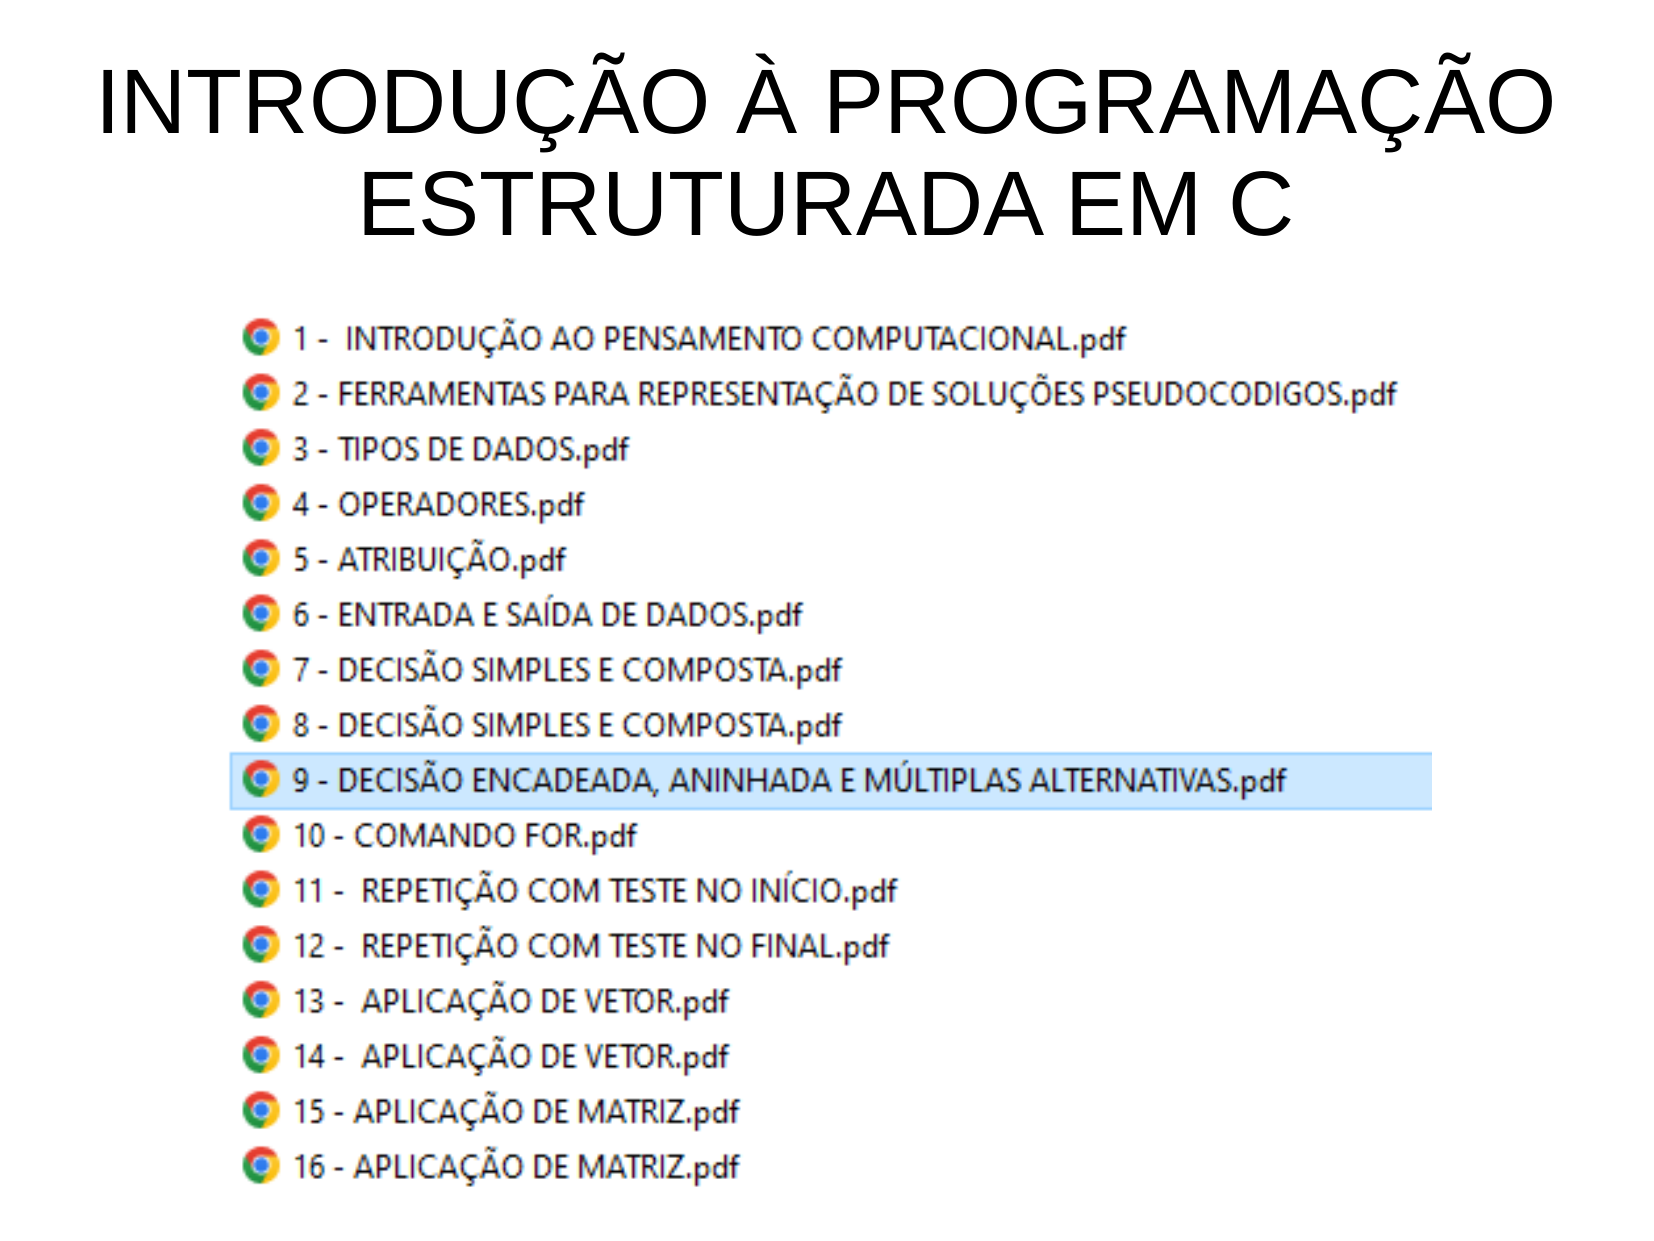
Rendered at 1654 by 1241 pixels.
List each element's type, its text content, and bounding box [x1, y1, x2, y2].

title INTRODUÇÃO À PROGRAMAÇÃO ESTRUTURADA EM C [82, 49, 1571, 257]
picture [200, 295, 1432, 1193]
